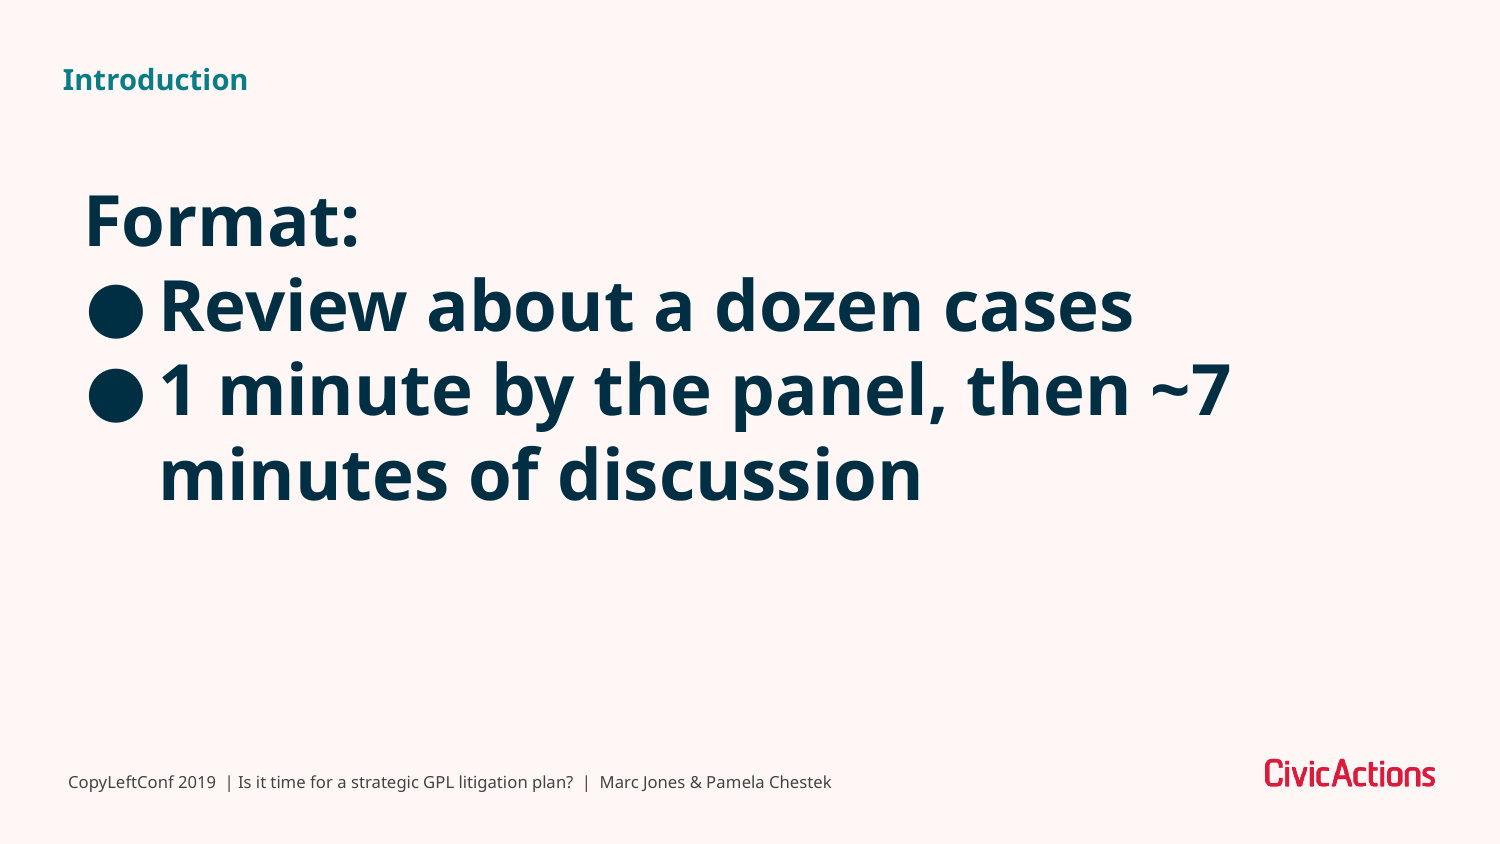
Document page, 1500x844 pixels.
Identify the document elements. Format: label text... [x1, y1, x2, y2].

text_box CopyLeftConf 2019 | Is it time for a strategic GPL litigation plan? | Marc Jones & Pamela Chestek [53, 757, 1235, 796]
picture [1265, 758, 1435, 787]
title Introduction [53, 51, 621, 137]
list Format: Review about a dozen cases 1 minute by the panel, then ~7 minutes of discussion [73, 165, 1500, 635]
